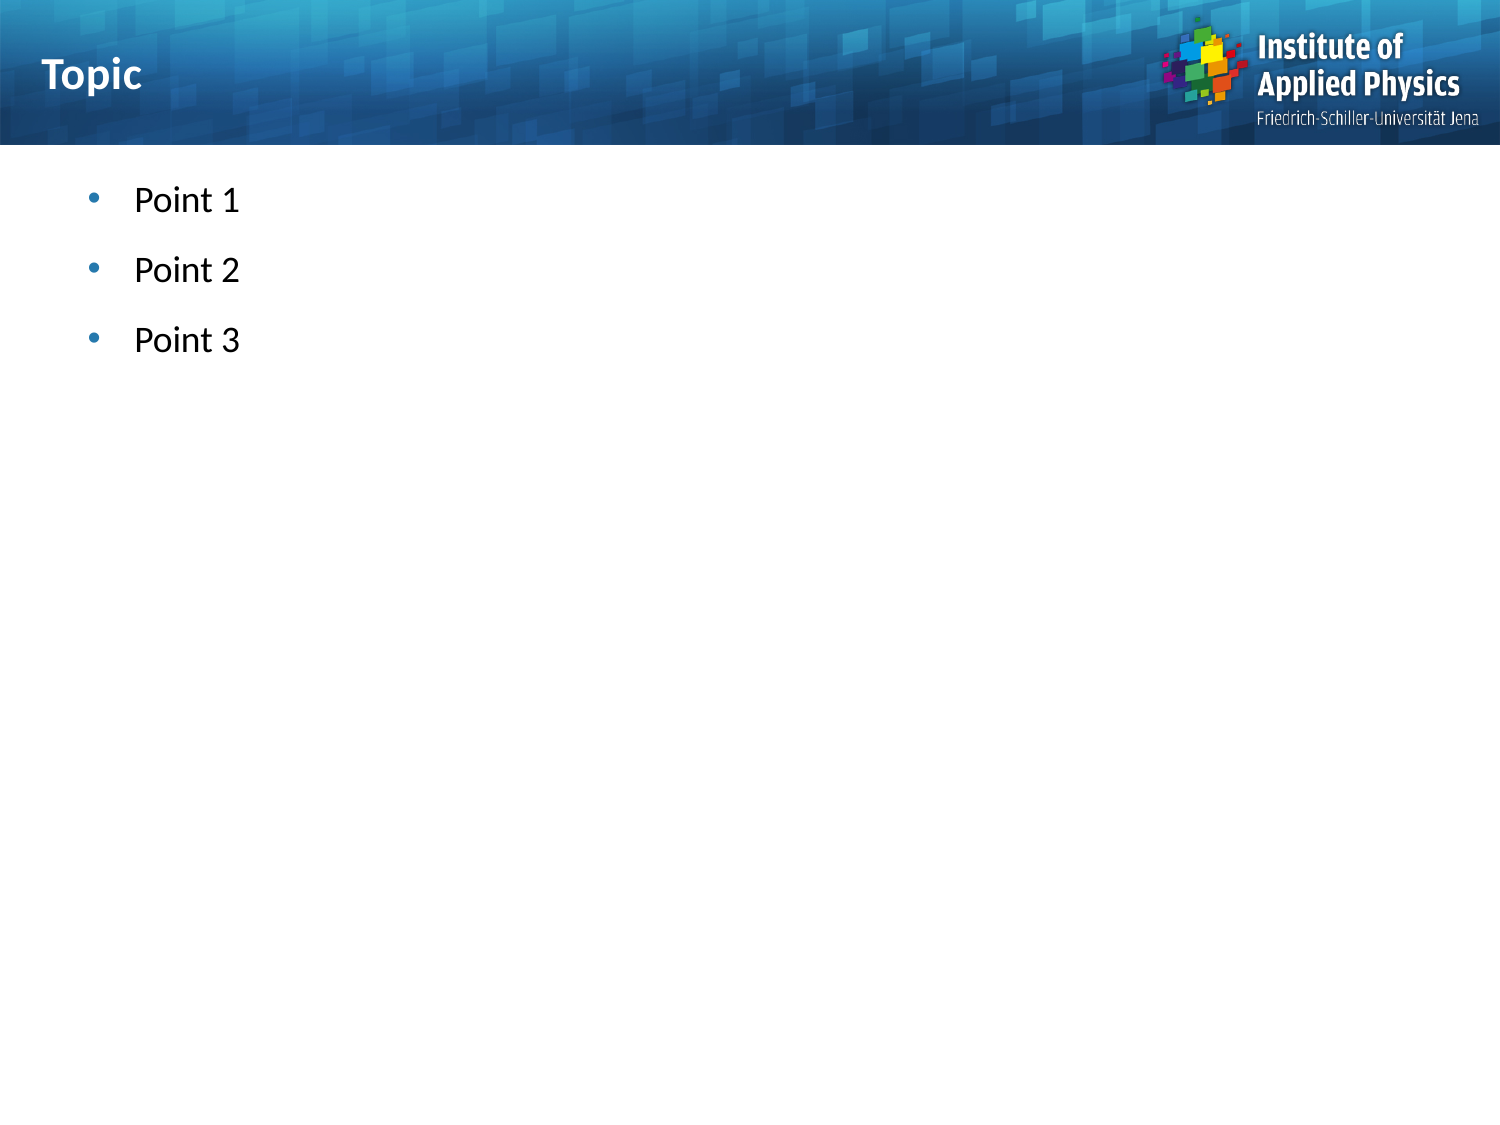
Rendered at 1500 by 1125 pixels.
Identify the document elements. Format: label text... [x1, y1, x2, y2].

picture [0, 0, 1500, 145]
list Point 1 Point 2 Point 3 [87, 174, 1413, 1059]
title Topic [41, 16, 1105, 126]
